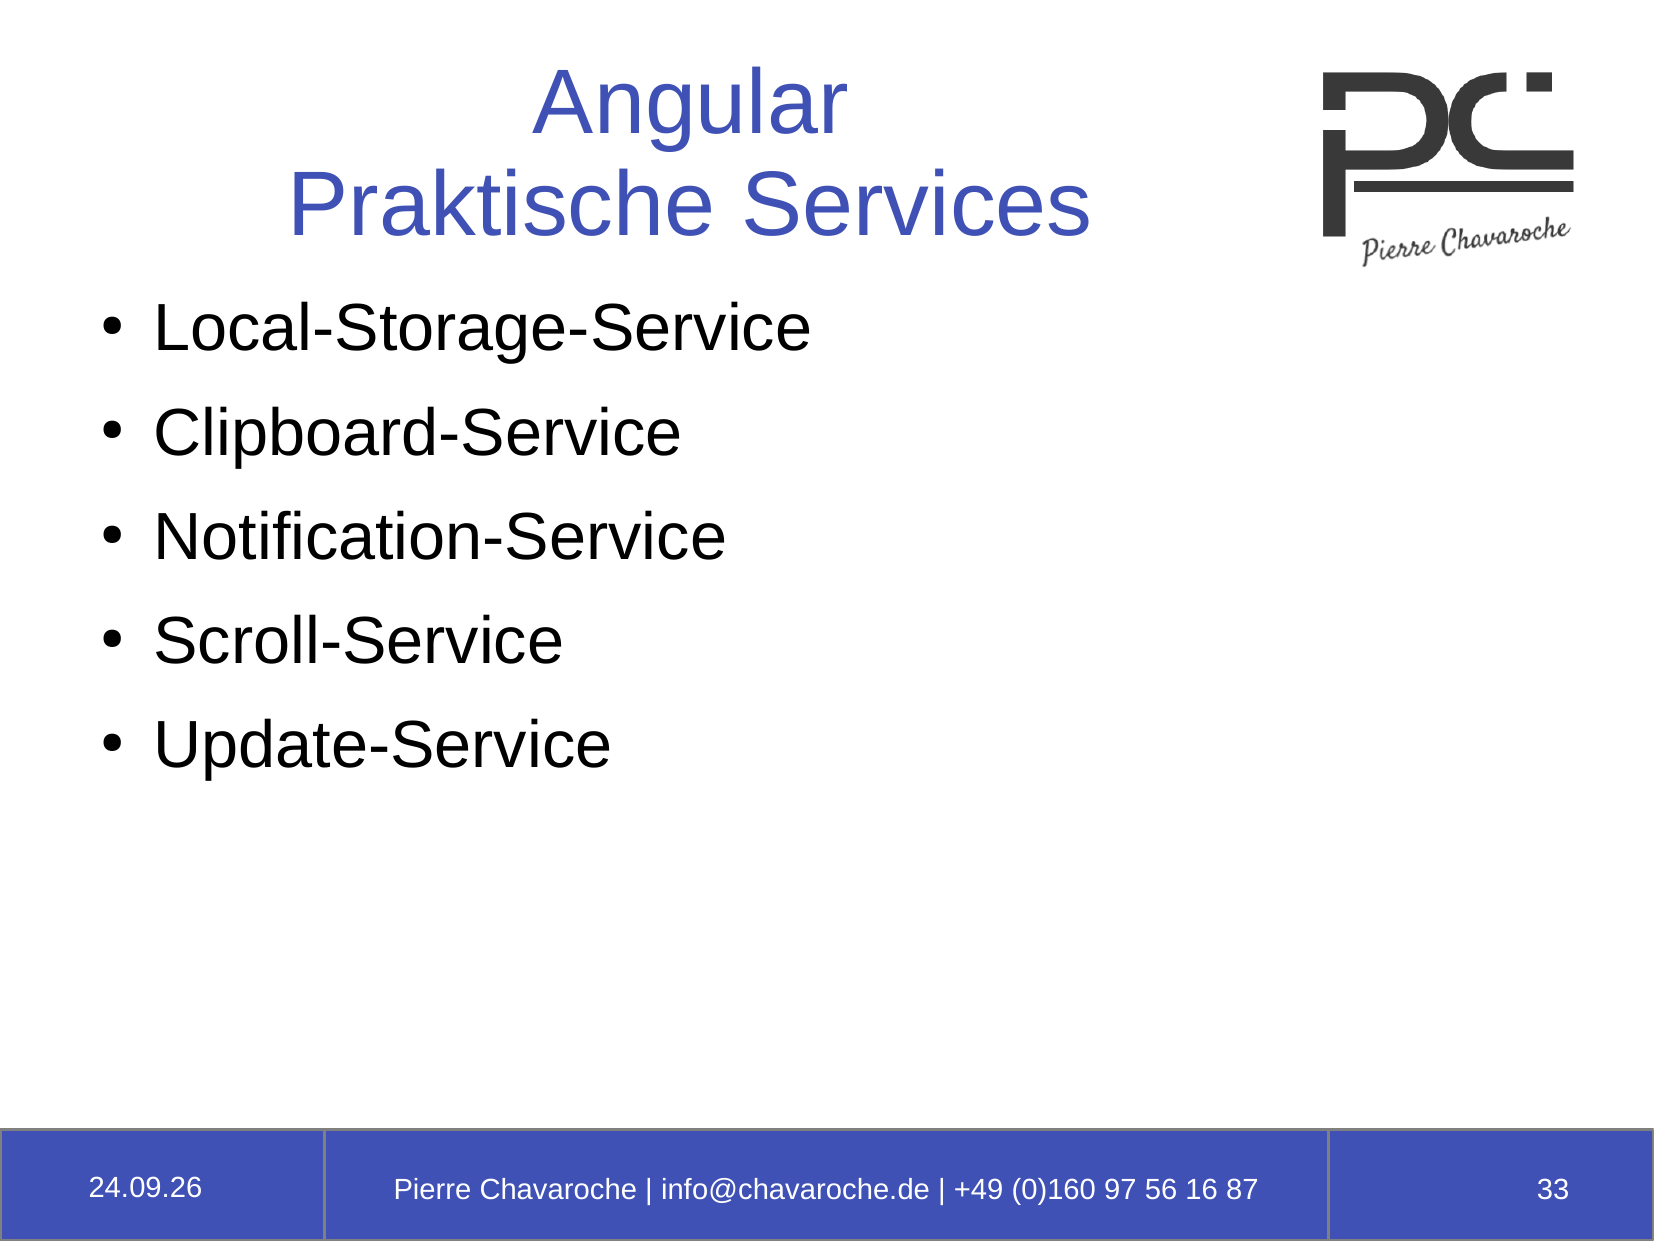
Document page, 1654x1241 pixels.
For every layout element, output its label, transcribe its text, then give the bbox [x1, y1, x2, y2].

title Angular Praktische Services [82, 49, 1300, 257]
picture [1307, 29, 1589, 311]
list Local-Storage-Service Clipboard-Service Notification-Service Scroll-Service Update-Service [82, 290, 1571, 1109]
